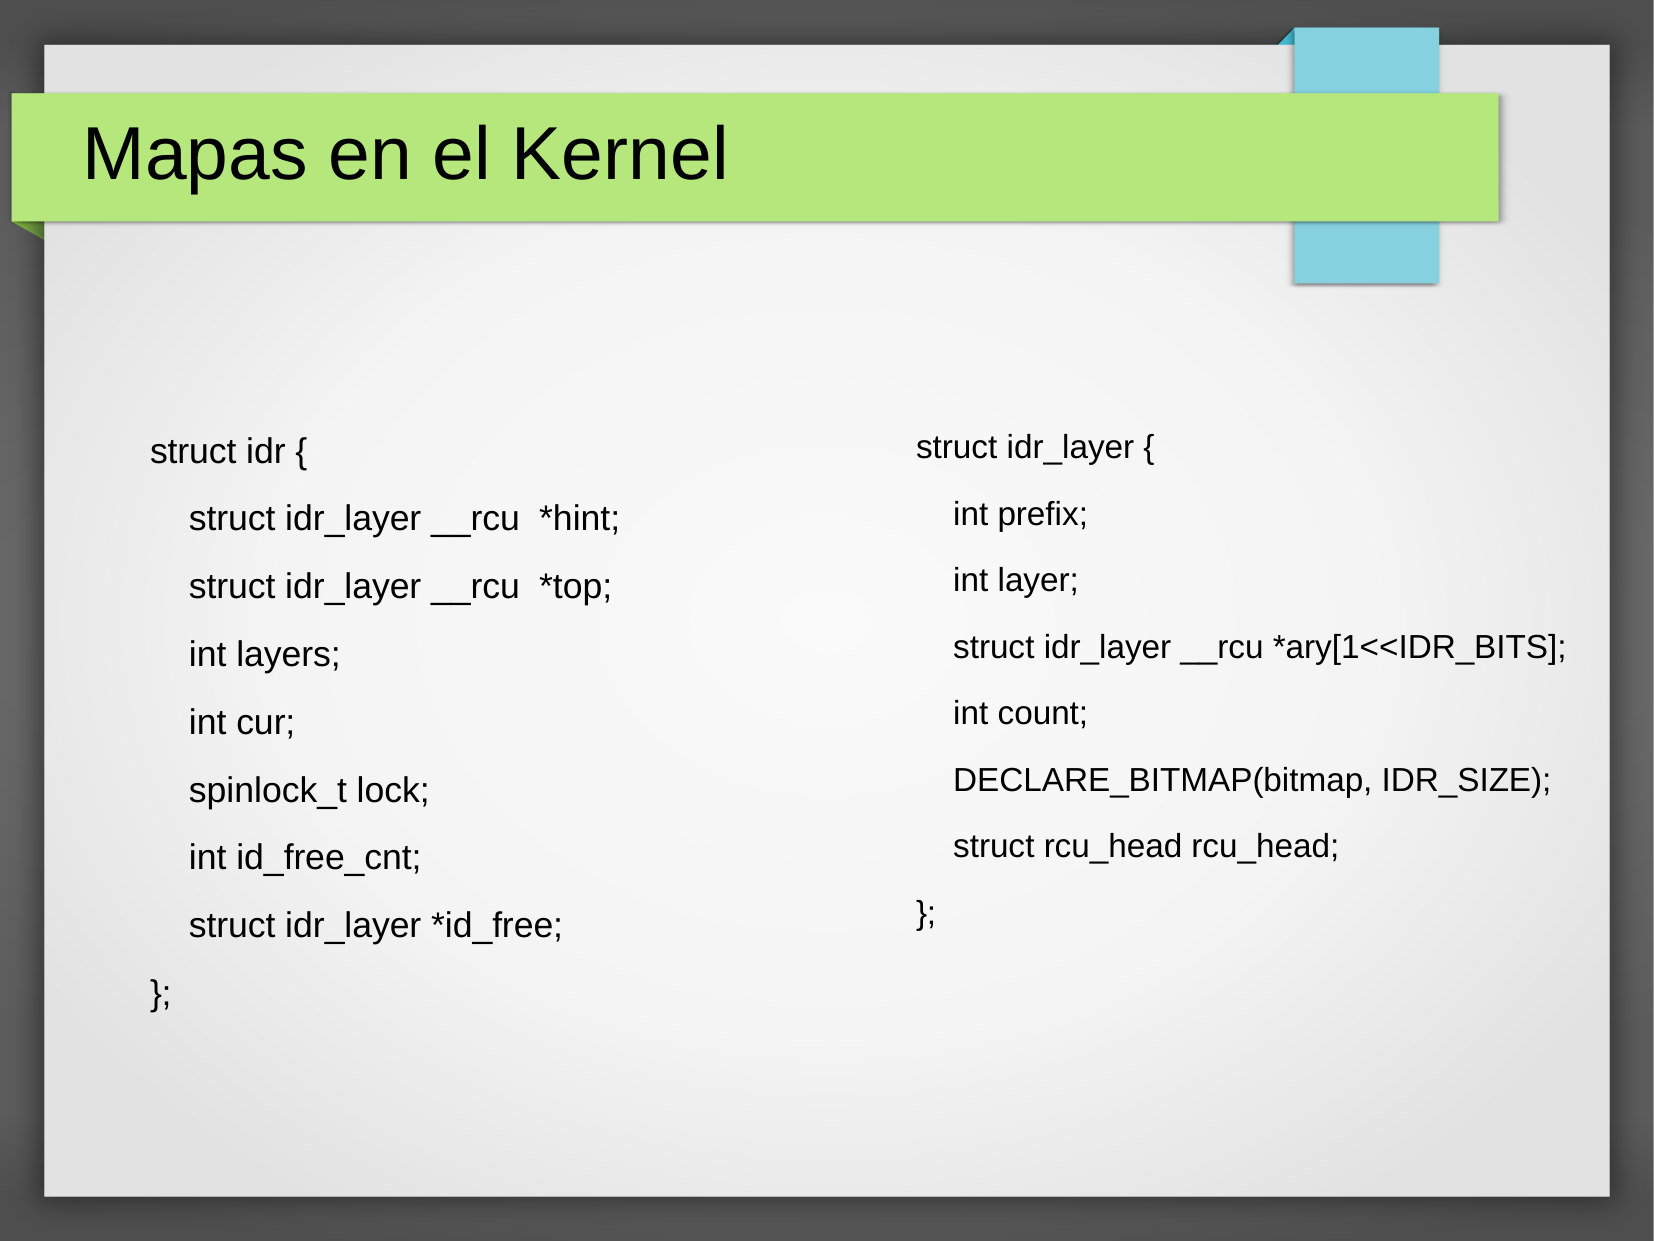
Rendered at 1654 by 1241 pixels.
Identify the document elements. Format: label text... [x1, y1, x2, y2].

title Mapas en el Kernel [82, 94, 1264, 213]
list struct idr { struct idr_layer __rcu *hint; struct idr_layer __rcu *top; int layers; int cur; spinlock_t lock; int id_free_cnt; struct idr_layer *id_free; }; [82, 295, 809, 1015]
picture [0, 0, 1654, 1241]
list struct idr_layer { int prefix; int layer; struct idr_layer __rcu *ary[1<<IDR_BITS]; int count; DECLARE_BITMAP(bitmap, IDR_SIZE); struct rcu_head rcu_head; }; [845, 295, 1572, 1015]
